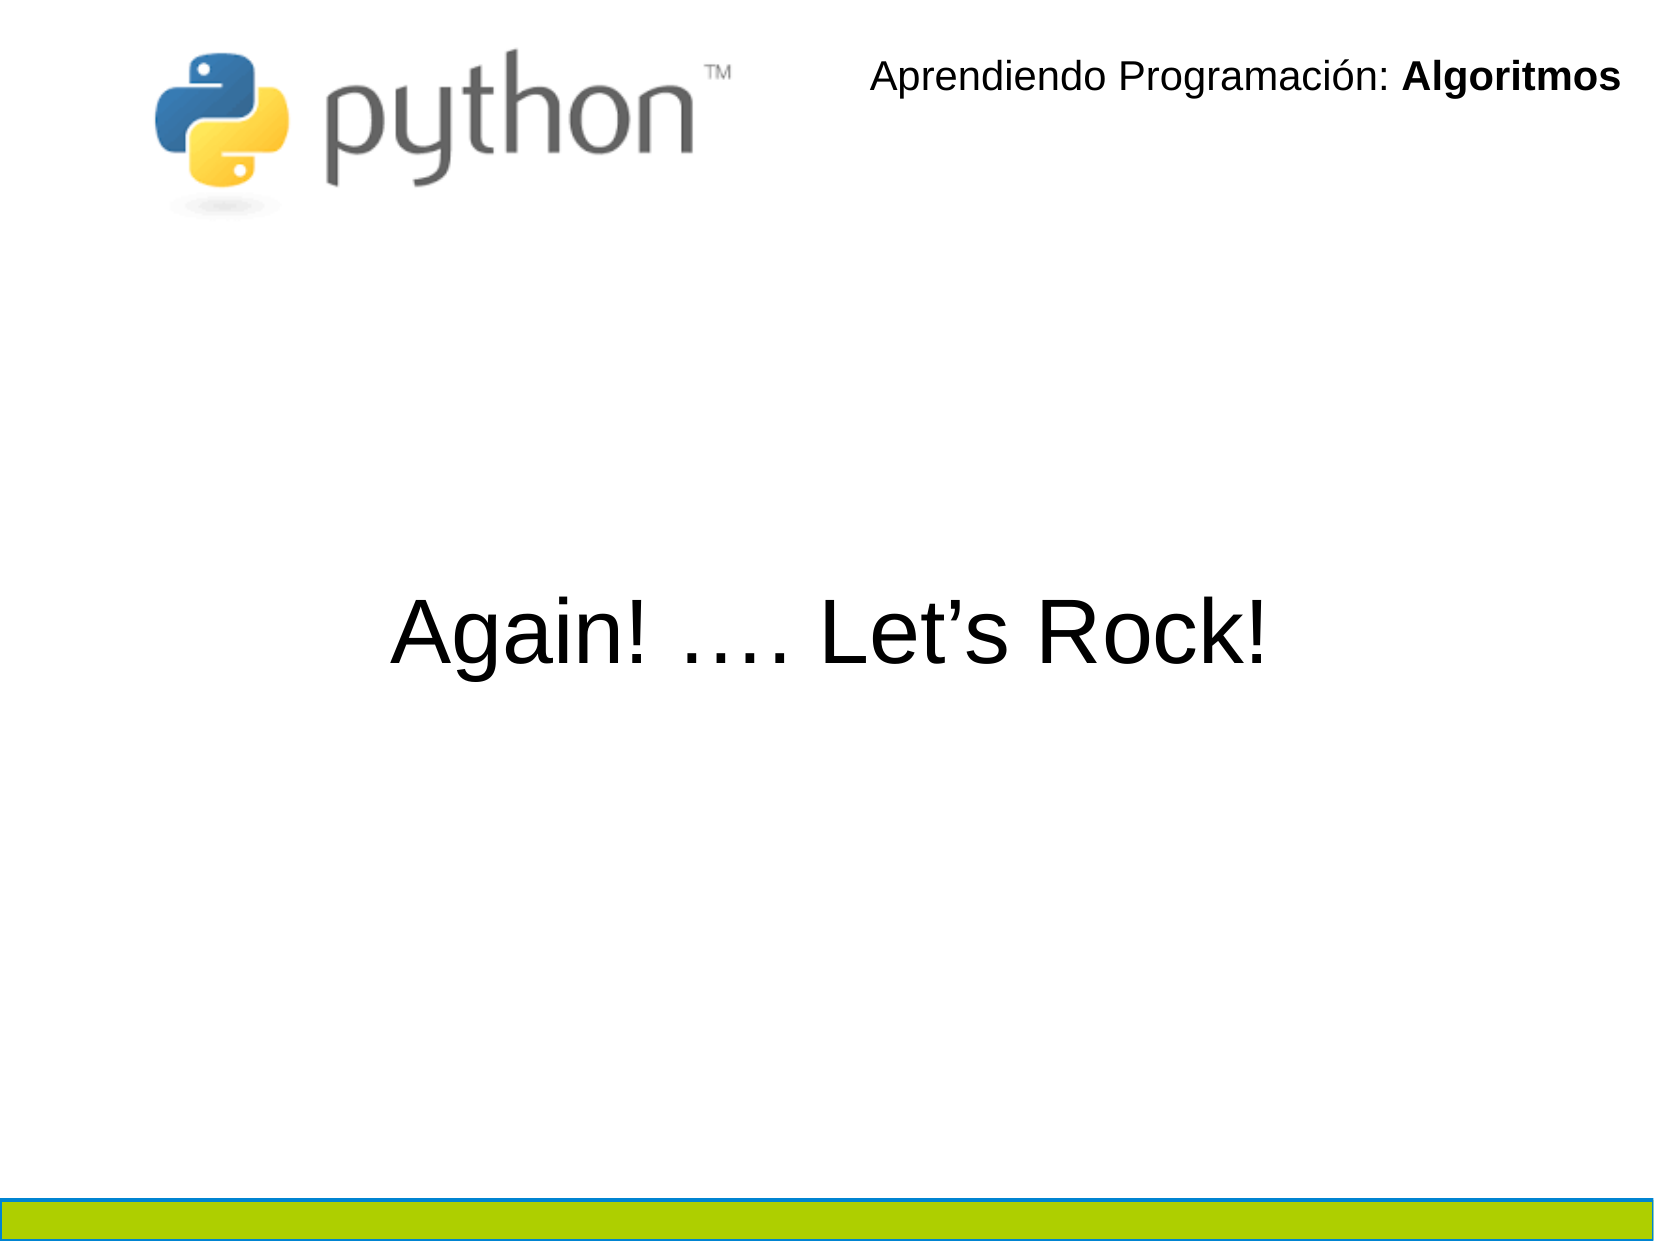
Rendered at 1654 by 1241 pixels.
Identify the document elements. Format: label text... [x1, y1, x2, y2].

text_box Aprendiendo Programación: Algoritmos [855, 45, 1651, 121]
picture [60, 14, 787, 259]
text_box [0, 1200, 1654, 1241]
title Again! …. Let’s Rock! [86, 527, 1576, 736]
